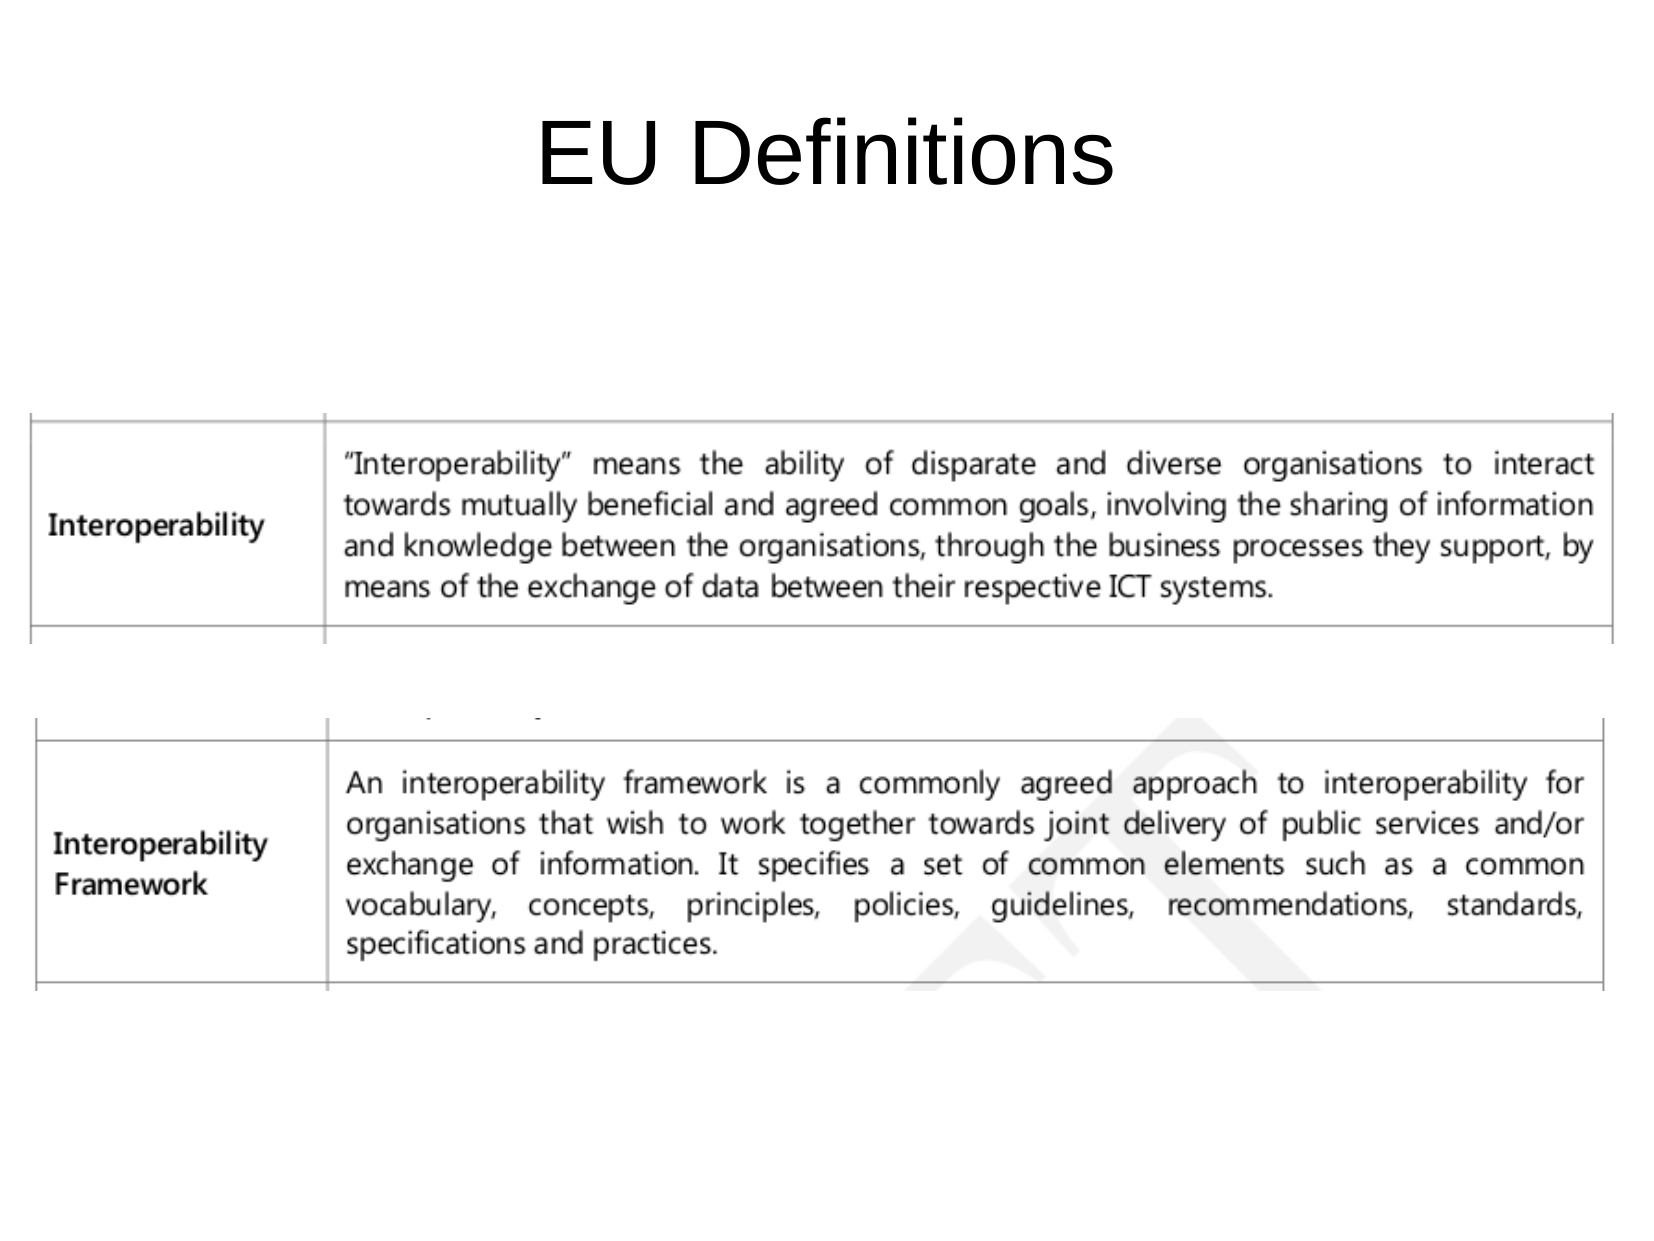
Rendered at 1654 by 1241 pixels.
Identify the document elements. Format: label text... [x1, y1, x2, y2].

title EU Definitions [82, 49, 1571, 257]
picture [0, 413, 1654, 644]
picture [0, 718, 1647, 991]
